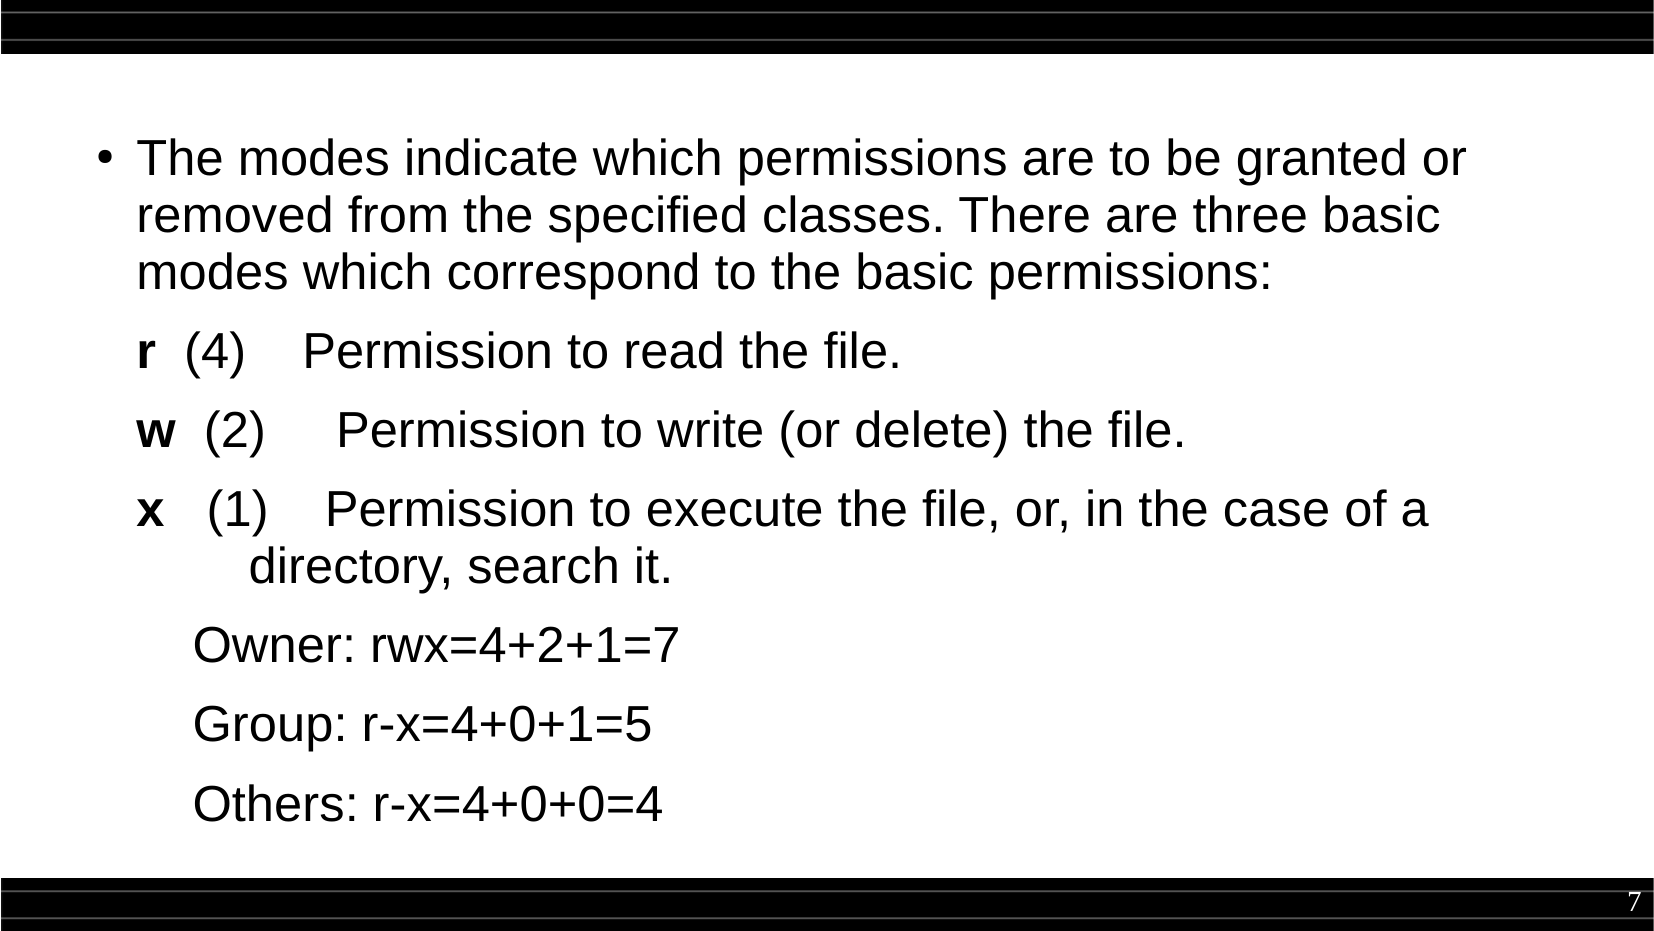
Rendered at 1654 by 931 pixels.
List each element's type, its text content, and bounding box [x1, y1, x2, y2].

list The modes indicate which permissions are to be granted or removed from the specified classes. There are three basic modes which correspond to the basic permissions: r (4) Permission to read the file. w (2) Permission to write (or delete) the file. x (1) Permission to execute the file, or, in the case of a directory, search it. Owner: rwx=4+2+1=7 Group: r-x=4+0+1=5 Others: r-x=4+0+0=4 [82, 129, 1571, 839]
picture [1, 878, 1654, 931]
picture [1, 0, 1654, 54]
